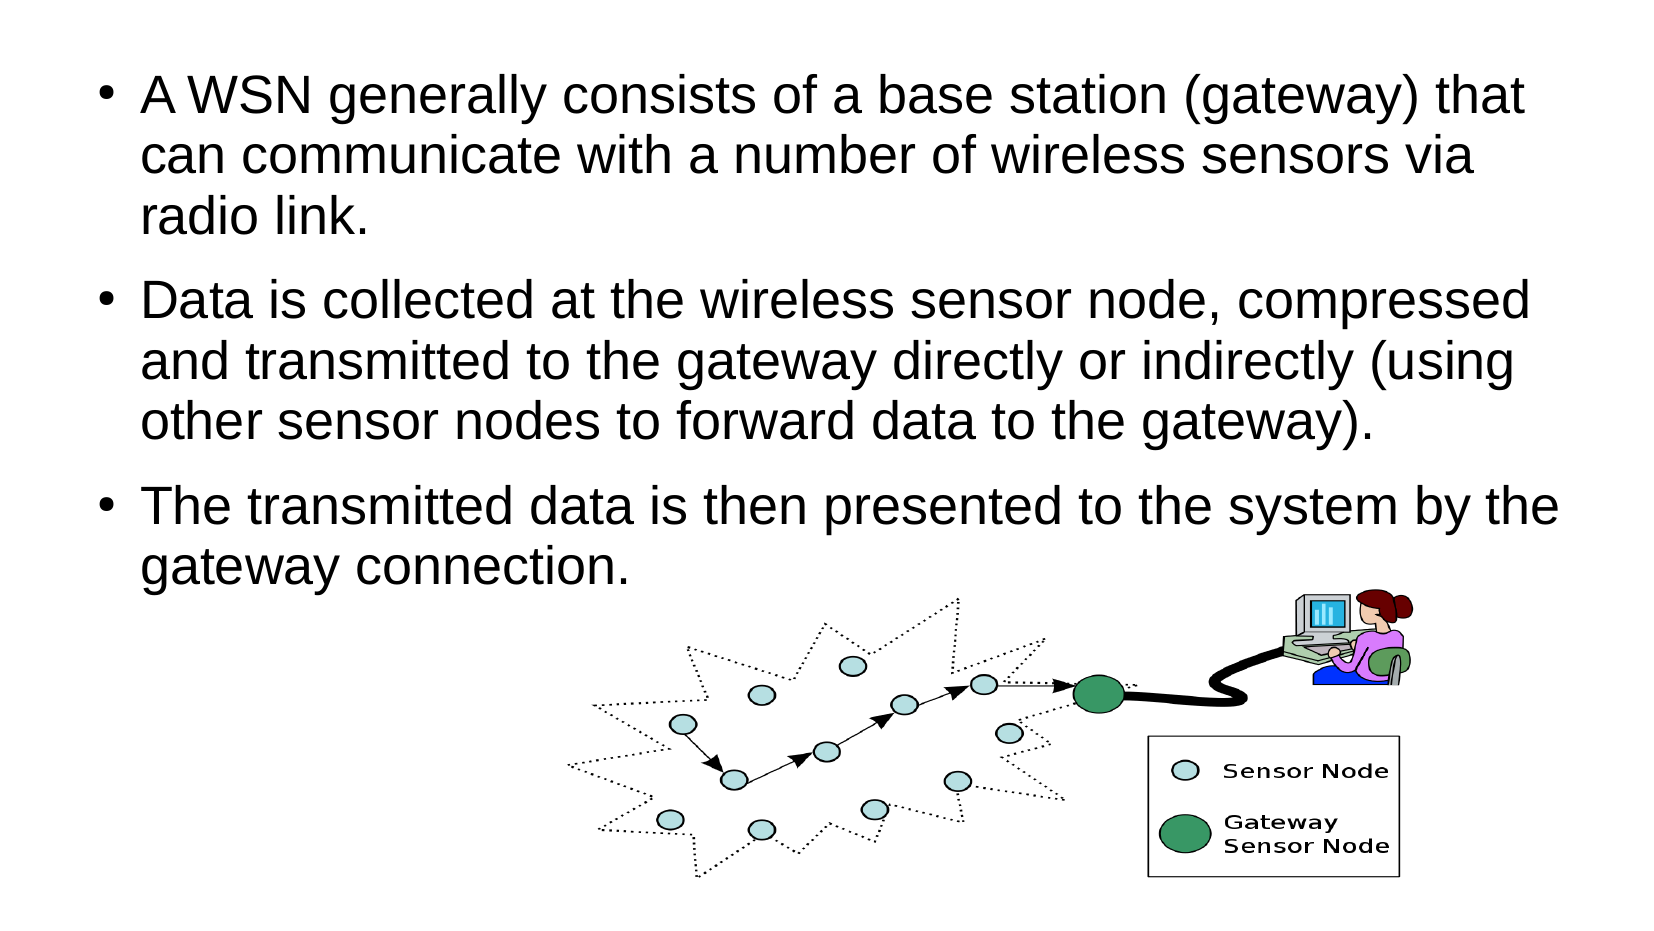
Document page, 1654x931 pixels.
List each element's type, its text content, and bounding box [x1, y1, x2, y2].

list A WSN generally consists of a base station (gateway) that can communicate with a number of wireless sensors via radio link. Data is collected at the wireless sensor node, compressed and transmitted to the gateway directly or indirectly (using other sensor nodes to forward data to the gateway). The transmitted data is then presented to the system by the gateway connection. [82, 64, 1571, 604]
picture [561, 584, 1436, 887]
